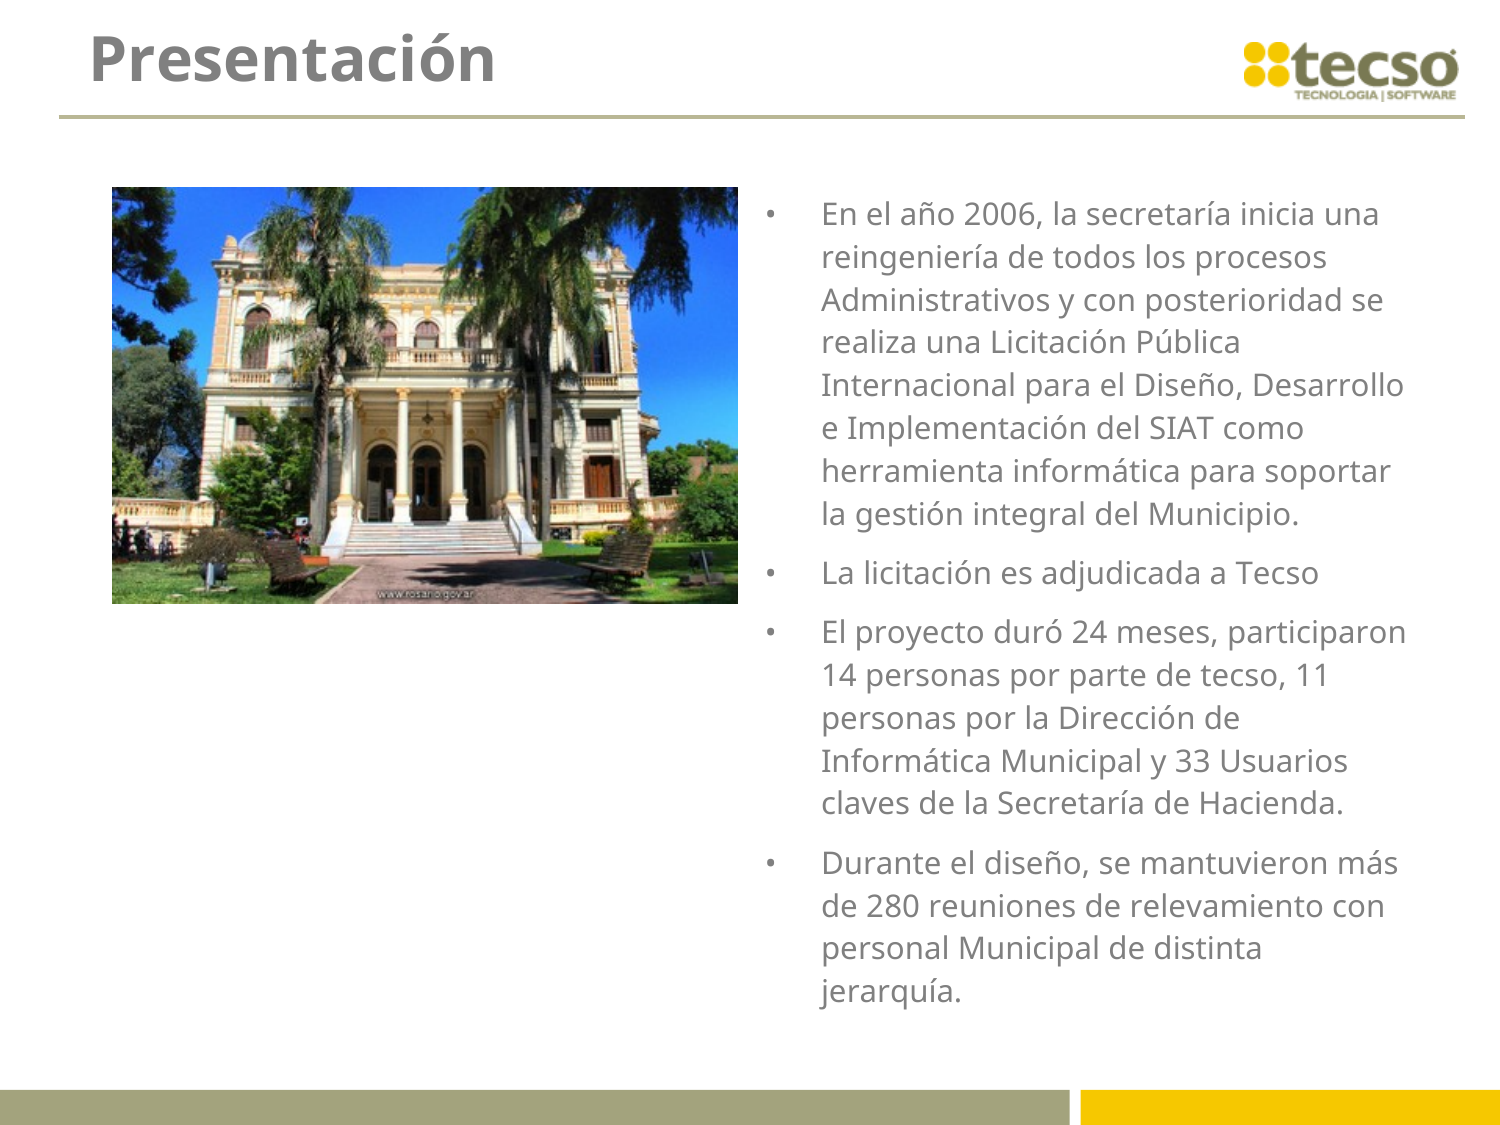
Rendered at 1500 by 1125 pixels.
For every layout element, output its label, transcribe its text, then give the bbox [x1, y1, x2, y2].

title Presentación [73, 6, 1238, 211]
picture [112, 187, 738, 604]
list En el año 2006, la secretaría inicia una reingeniería de todos los procesos Administrativos y con posterioridad se realiza una Licitación Pública Internacional para el Diseño, Desarrollo e Implementación del SIAT como herramienta informática para soportar la gestión integral del Municipio. La licitación es adjudicada a Tecso El proyecto duró 24 meses, participaron 14 personas por parte de tecso, 11 personas por la Dirección de Informática Municipal y 33 Usuarios claves de la Secretaría de Hacienda. Durante el diseño, se mantuvieron más de 280 reuniones de relevamiento con personal Municipal de distinta jerarquía. [750, 184, 1426, 1013]
picture [1244, 42, 1459, 102]
